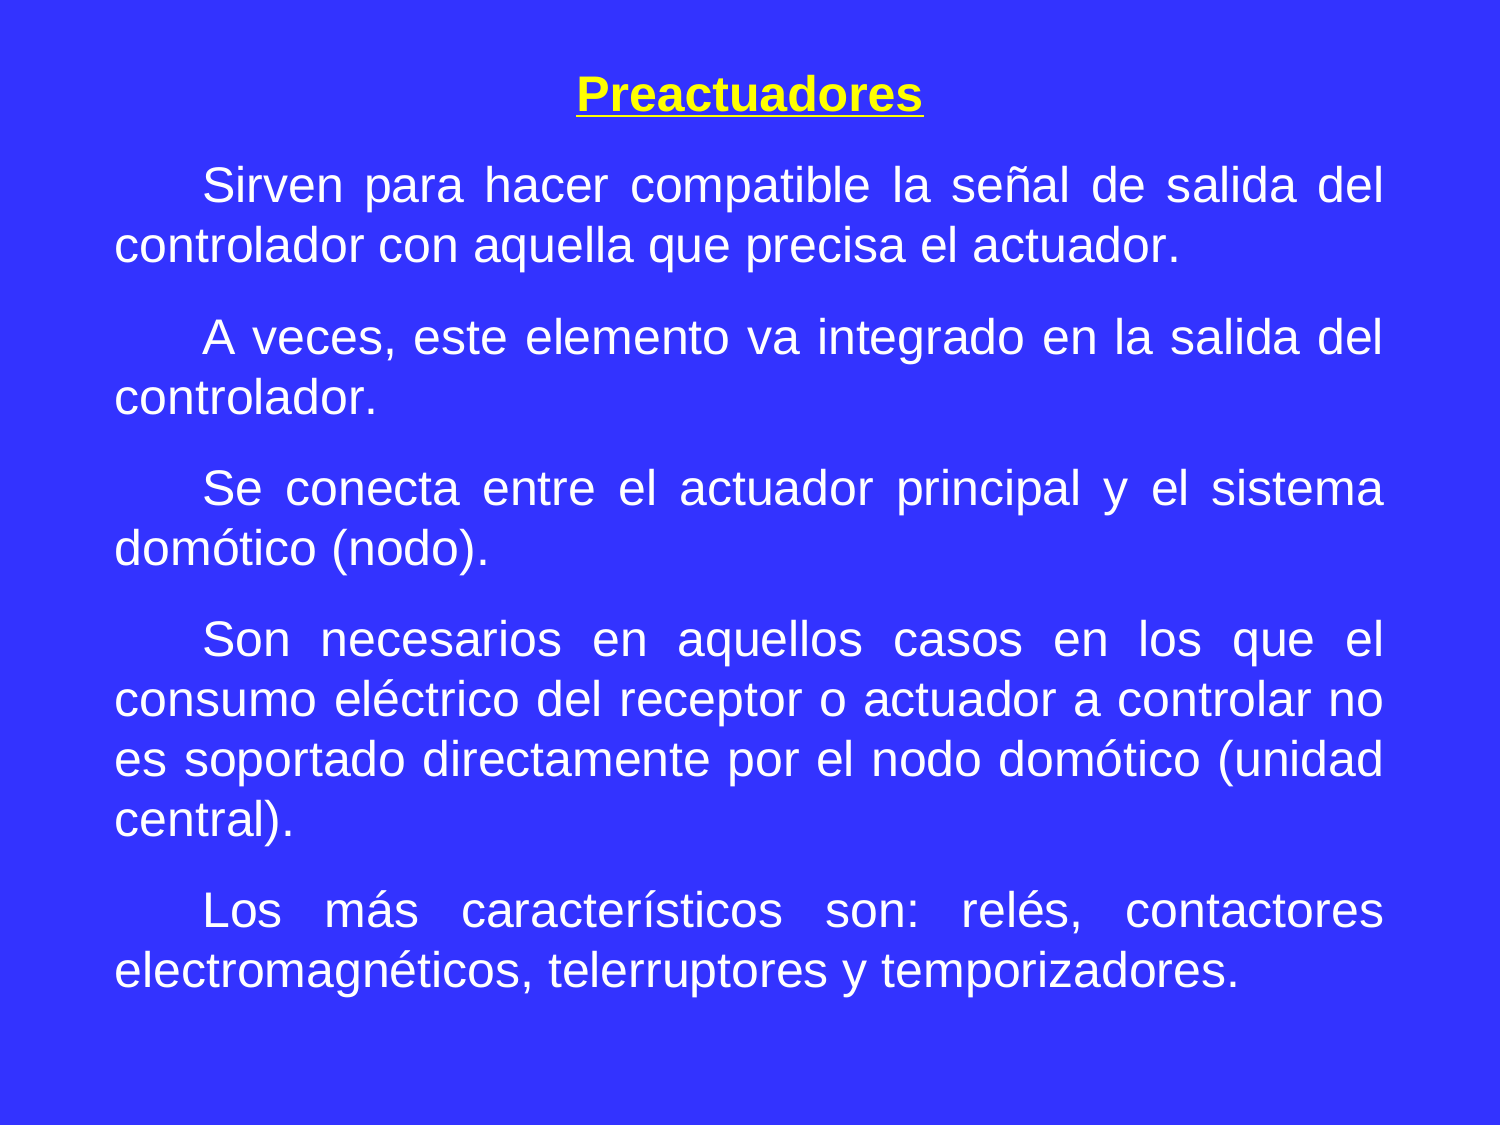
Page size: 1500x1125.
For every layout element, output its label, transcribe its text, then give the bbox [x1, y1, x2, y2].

text_box Preactuadores Sirven para hacer compatible la señal de salida del controlador con aquella que precisa el actuador. A veces, este elemento va integrado en la salida del controlador. Se conecta entre el actuador principal y el sistema domótico (nodo). Son necesarios en aquellos casos en los que el consumo eléctrico del receptor o actuador a controlar no es soportado directamente por el nodo domótico (unidad central). Los más característicos son: relés, contactores electromagnéticos, telerruptores y temporizadores. [100, 53, 1400, 1006]
